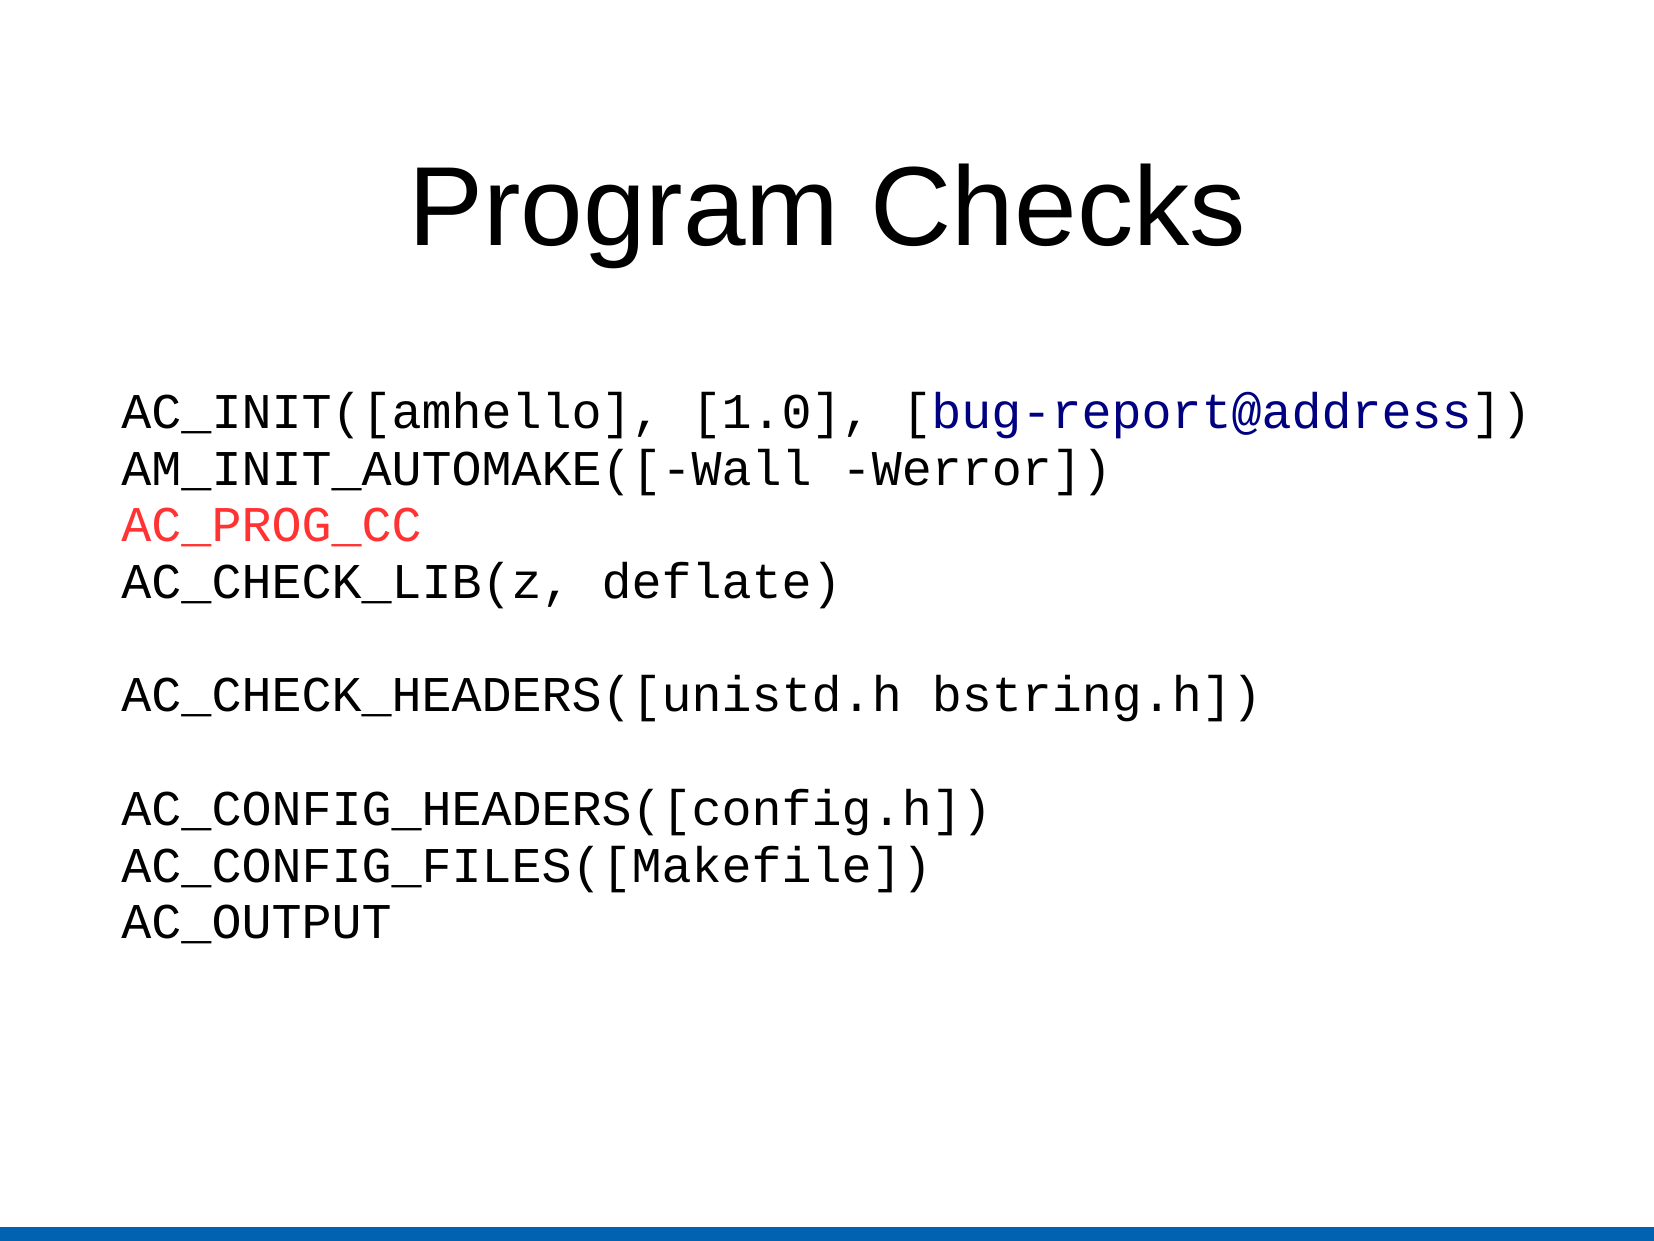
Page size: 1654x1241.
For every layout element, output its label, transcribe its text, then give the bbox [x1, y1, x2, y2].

subtitle AC_INIT([amhello], [1.0], [bug-report@address]) AM_INIT_AUTOMAKE([-Wall -Werror]) AC_PROG_CC AC_CHECK_LIB(z, deflate) AC_CHECK_HEADERS([unistd.h bstring.h]) AC_CONFIG_HEADERS([config.h]) AC_CONFIG_FILES([Makefile]) AC_OUTPUT [121, 315, 1533, 1156]
title Program Checks [121, 102, 1533, 311]
